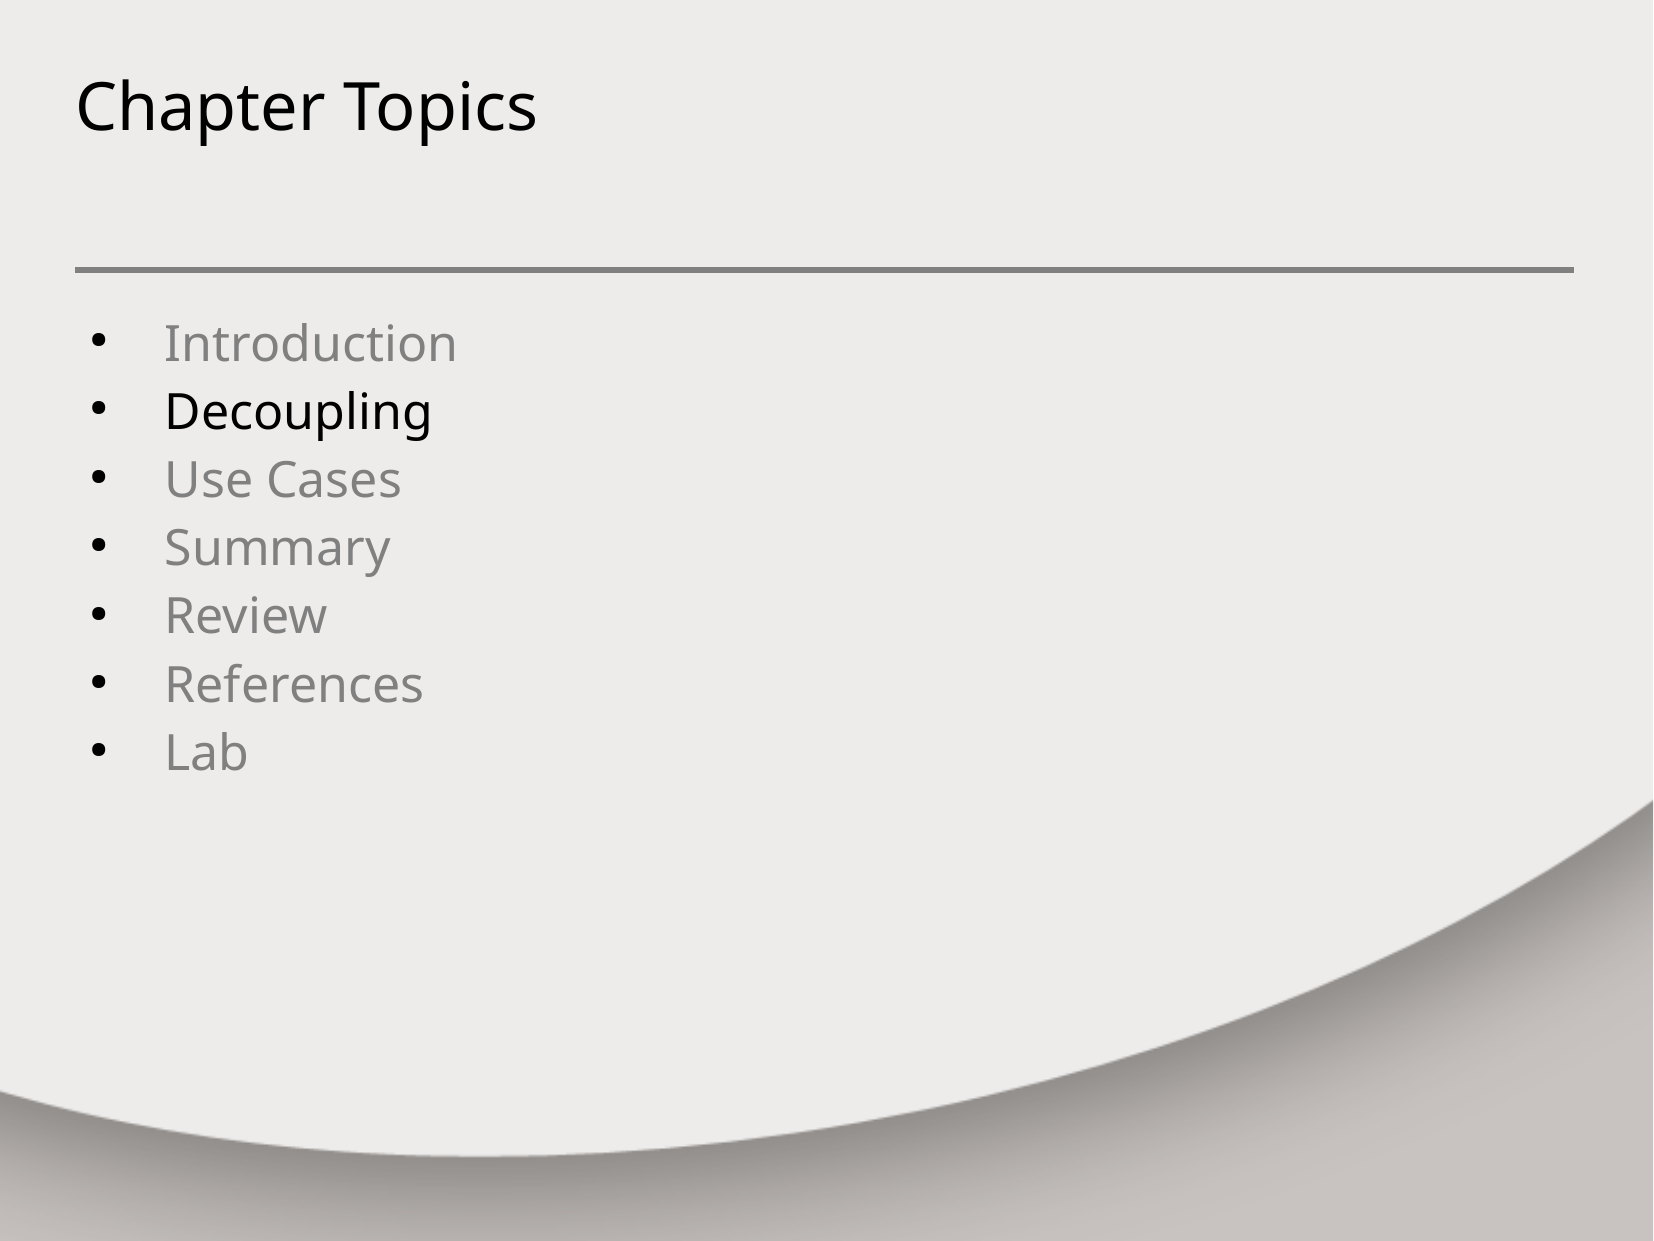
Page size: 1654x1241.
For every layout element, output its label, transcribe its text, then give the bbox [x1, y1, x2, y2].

picture [0, 0, 1654, 1241]
text_box Introduction Decoupling Use Cases Summary Review References Lab [74, 300, 1575, 1163]
title Chapter Topics [74, 75, 1575, 226]
